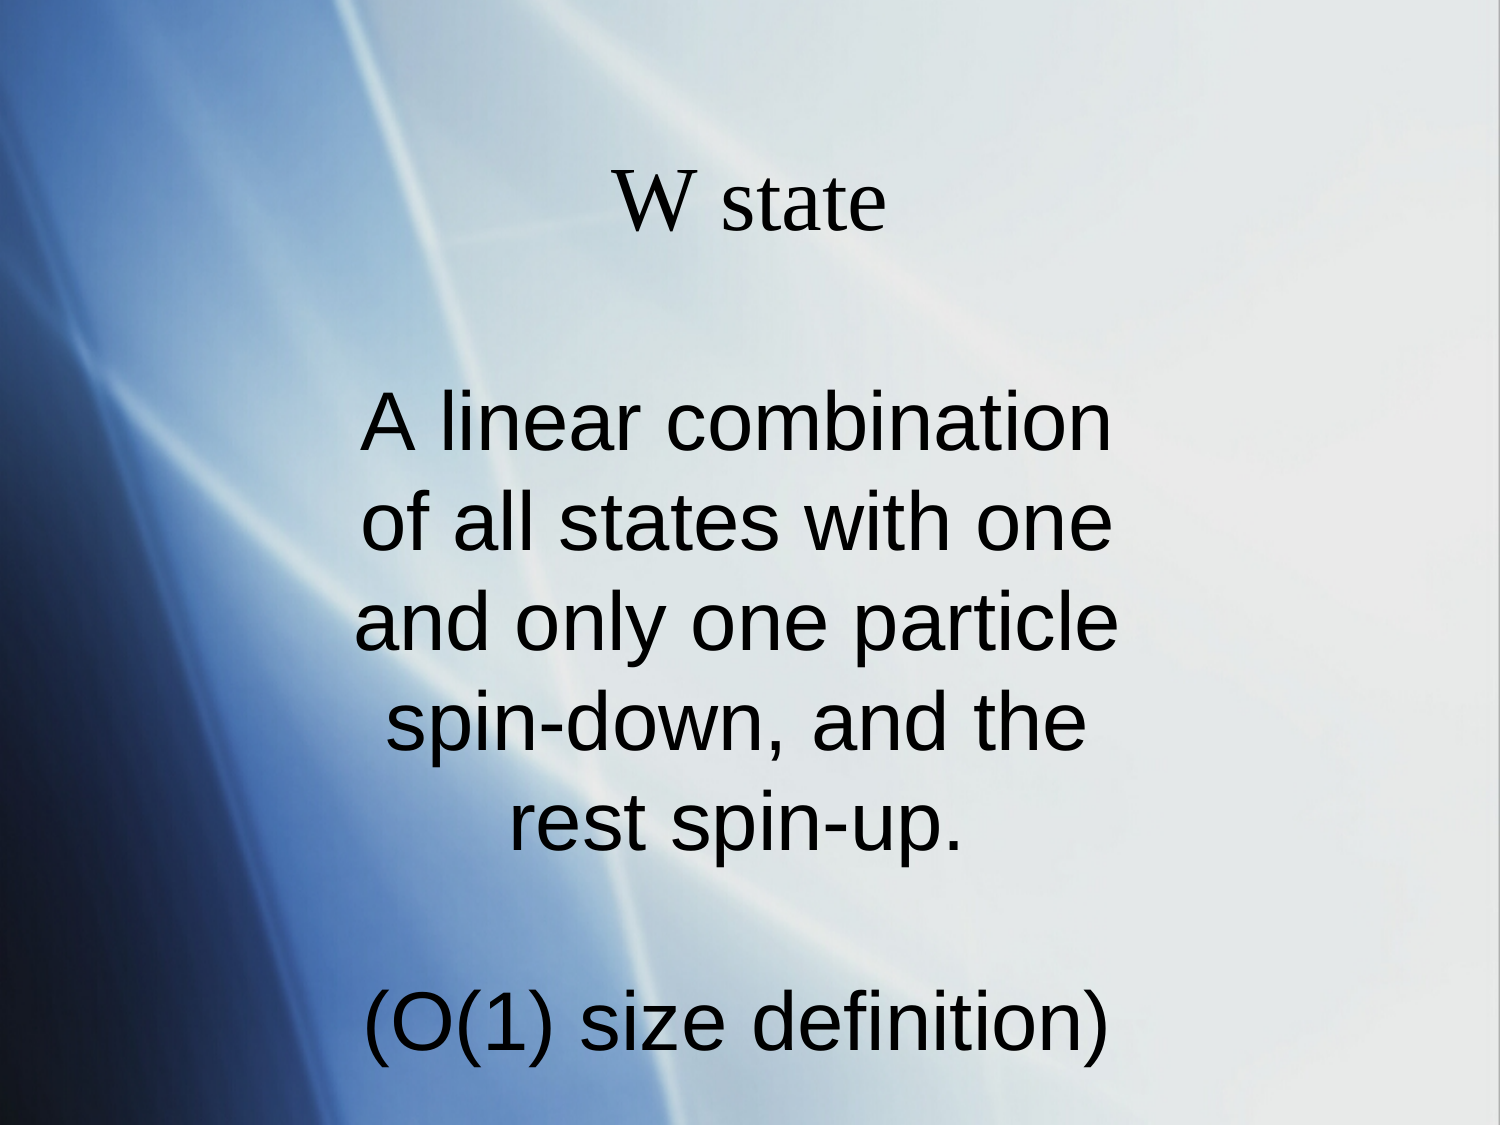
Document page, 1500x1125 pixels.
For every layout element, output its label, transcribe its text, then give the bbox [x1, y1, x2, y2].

text_box A linear combination of all states with one and only one particle spin-down, and the rest spin-up. (O(1) size definition) [312, 359, 1163, 1076]
picture [0, 0, 1500, 1125]
title W state [112, 99, 1388, 288]
